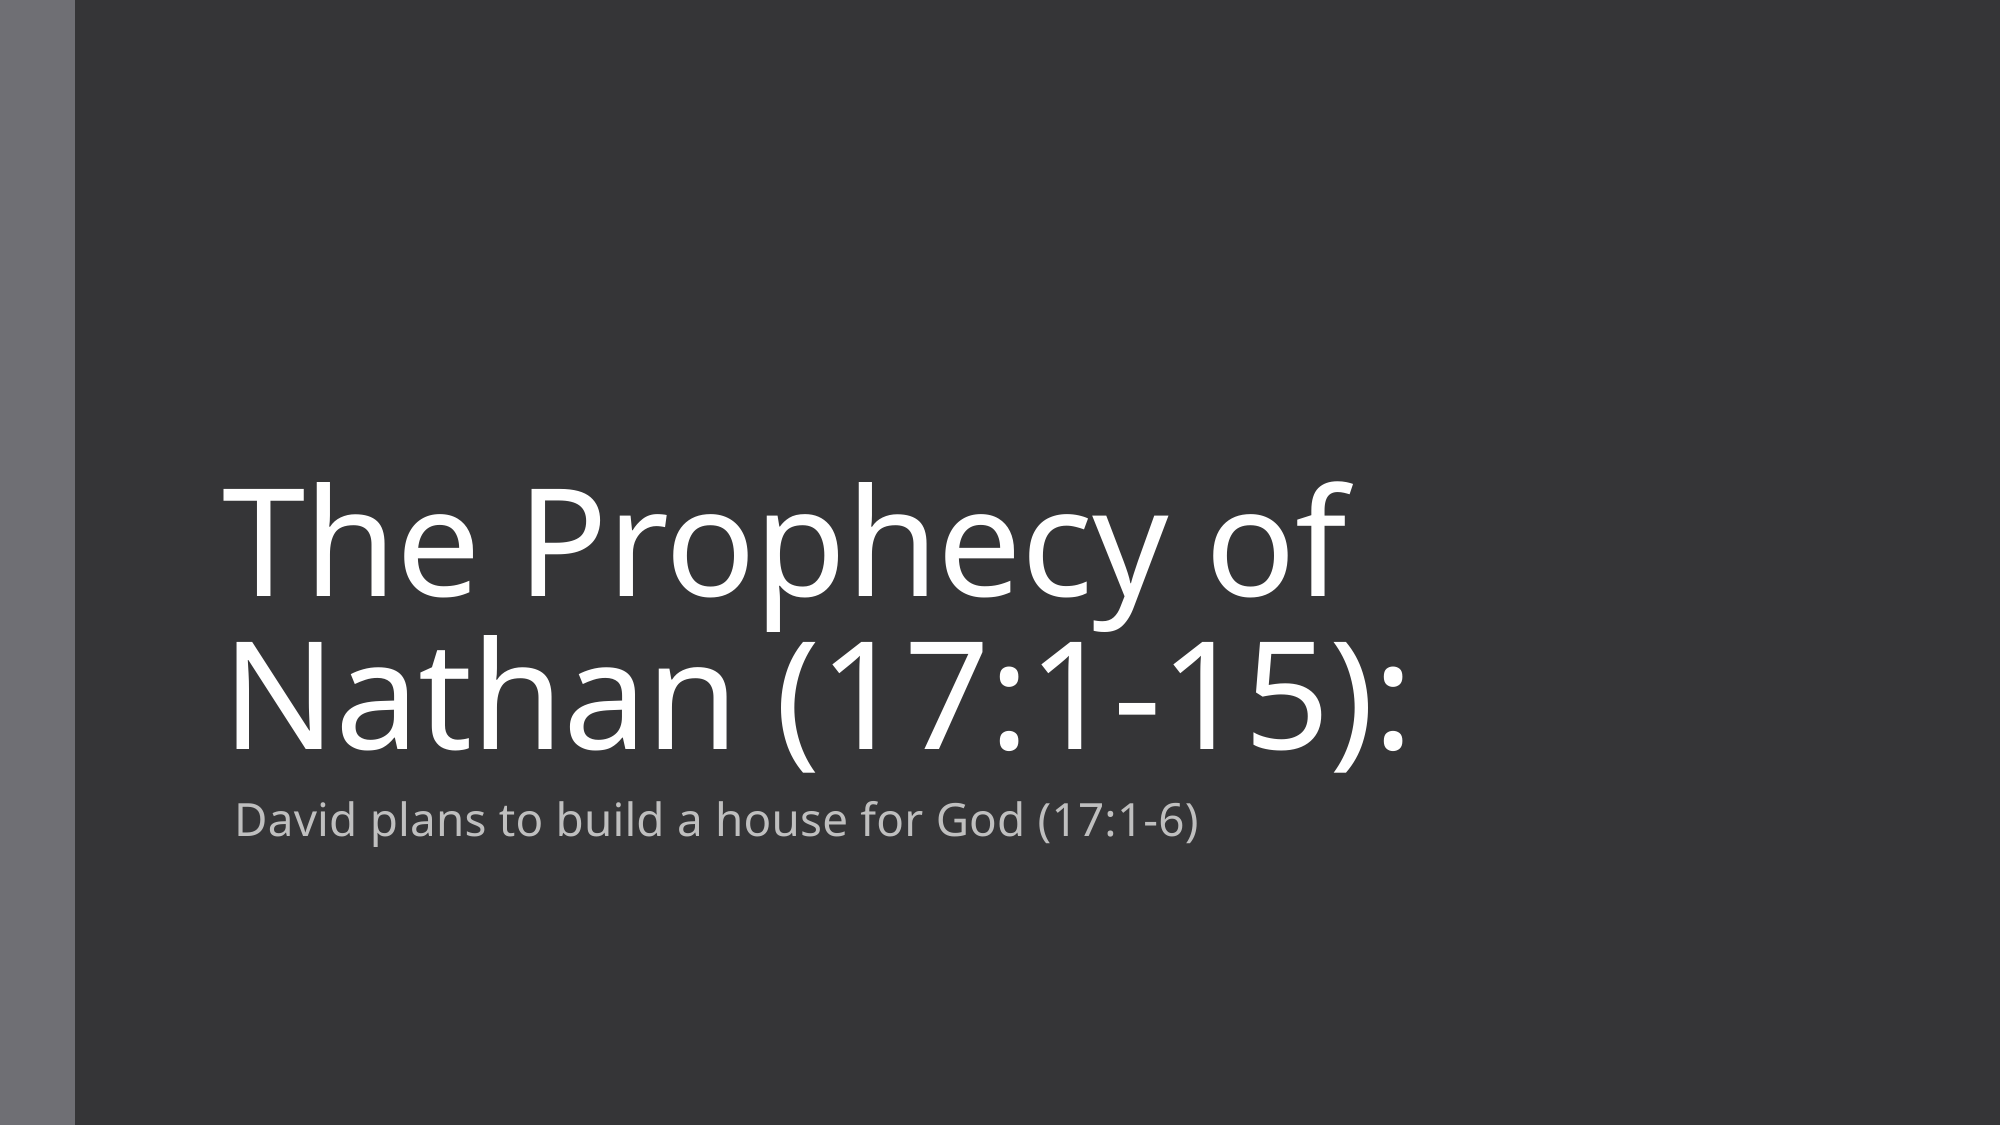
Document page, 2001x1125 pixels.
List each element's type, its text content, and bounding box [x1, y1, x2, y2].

title The Prophecy of Nathan (17:1-15): [206, 124, 1752, 787]
subtitle David plans to build a house for God (17:1-6) [206, 787, 1752, 1066]
